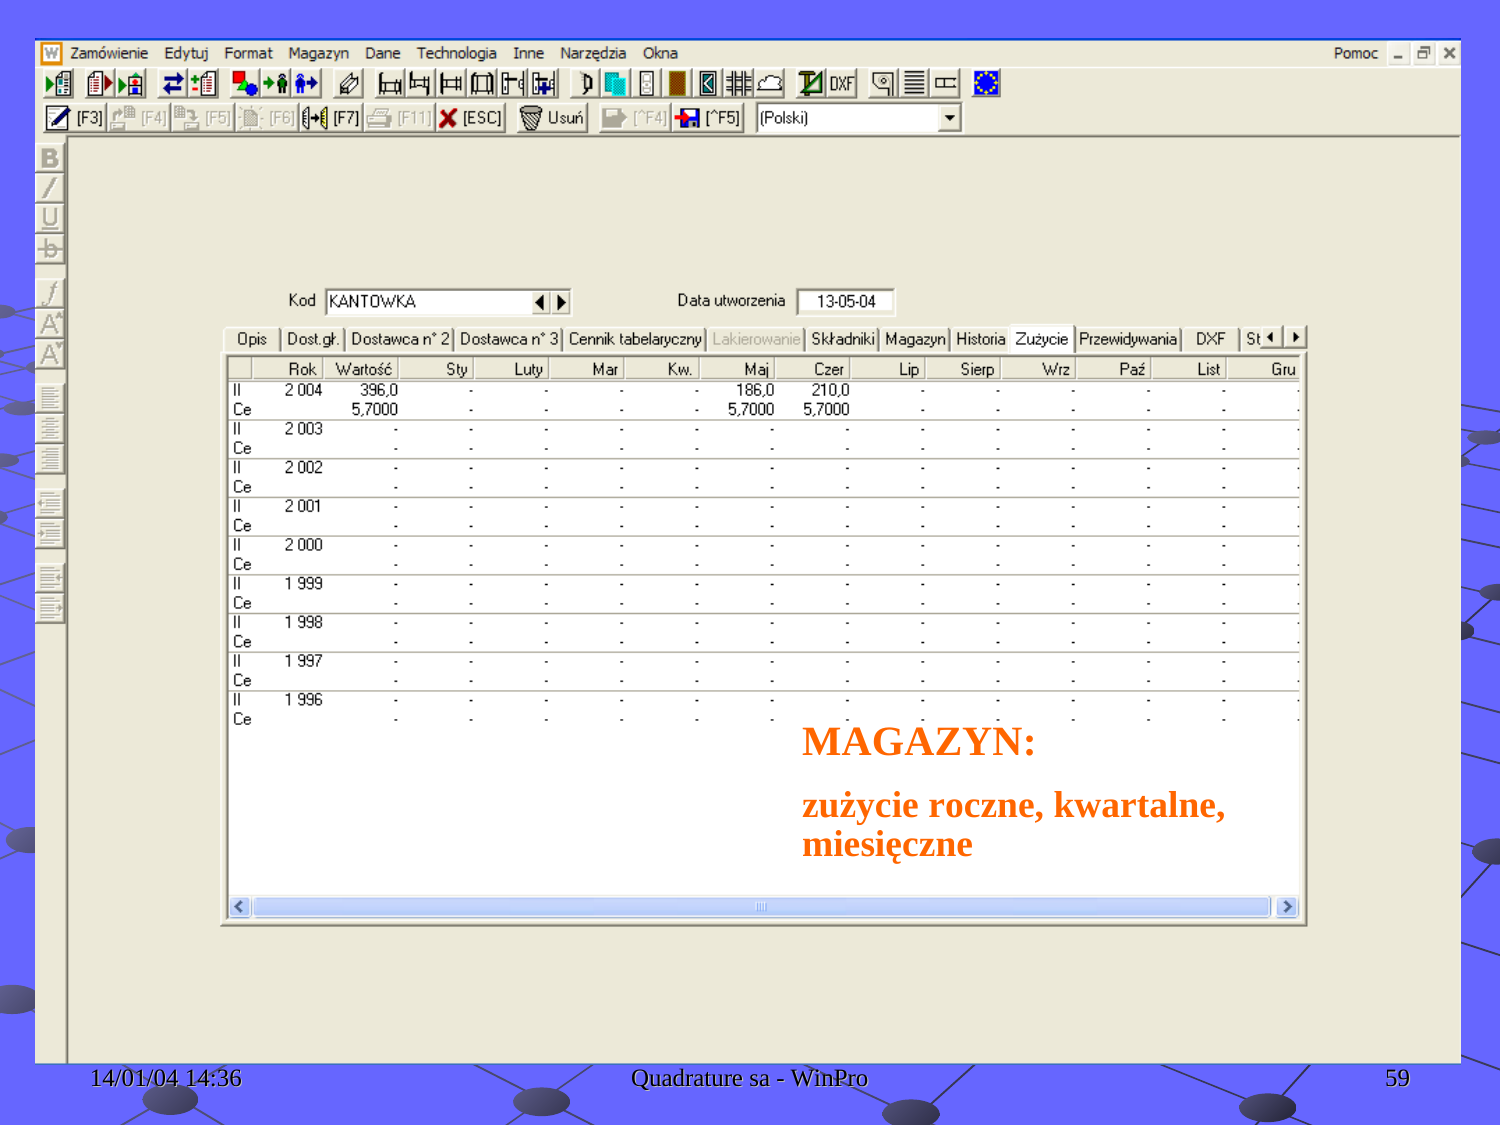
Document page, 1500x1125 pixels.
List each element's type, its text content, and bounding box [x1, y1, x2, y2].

text_box MAGAZYN: zużycie roczne, kwartalne, miesięczne [802, 720, 1249, 865]
picture [35, 38, 1461, 1065]
